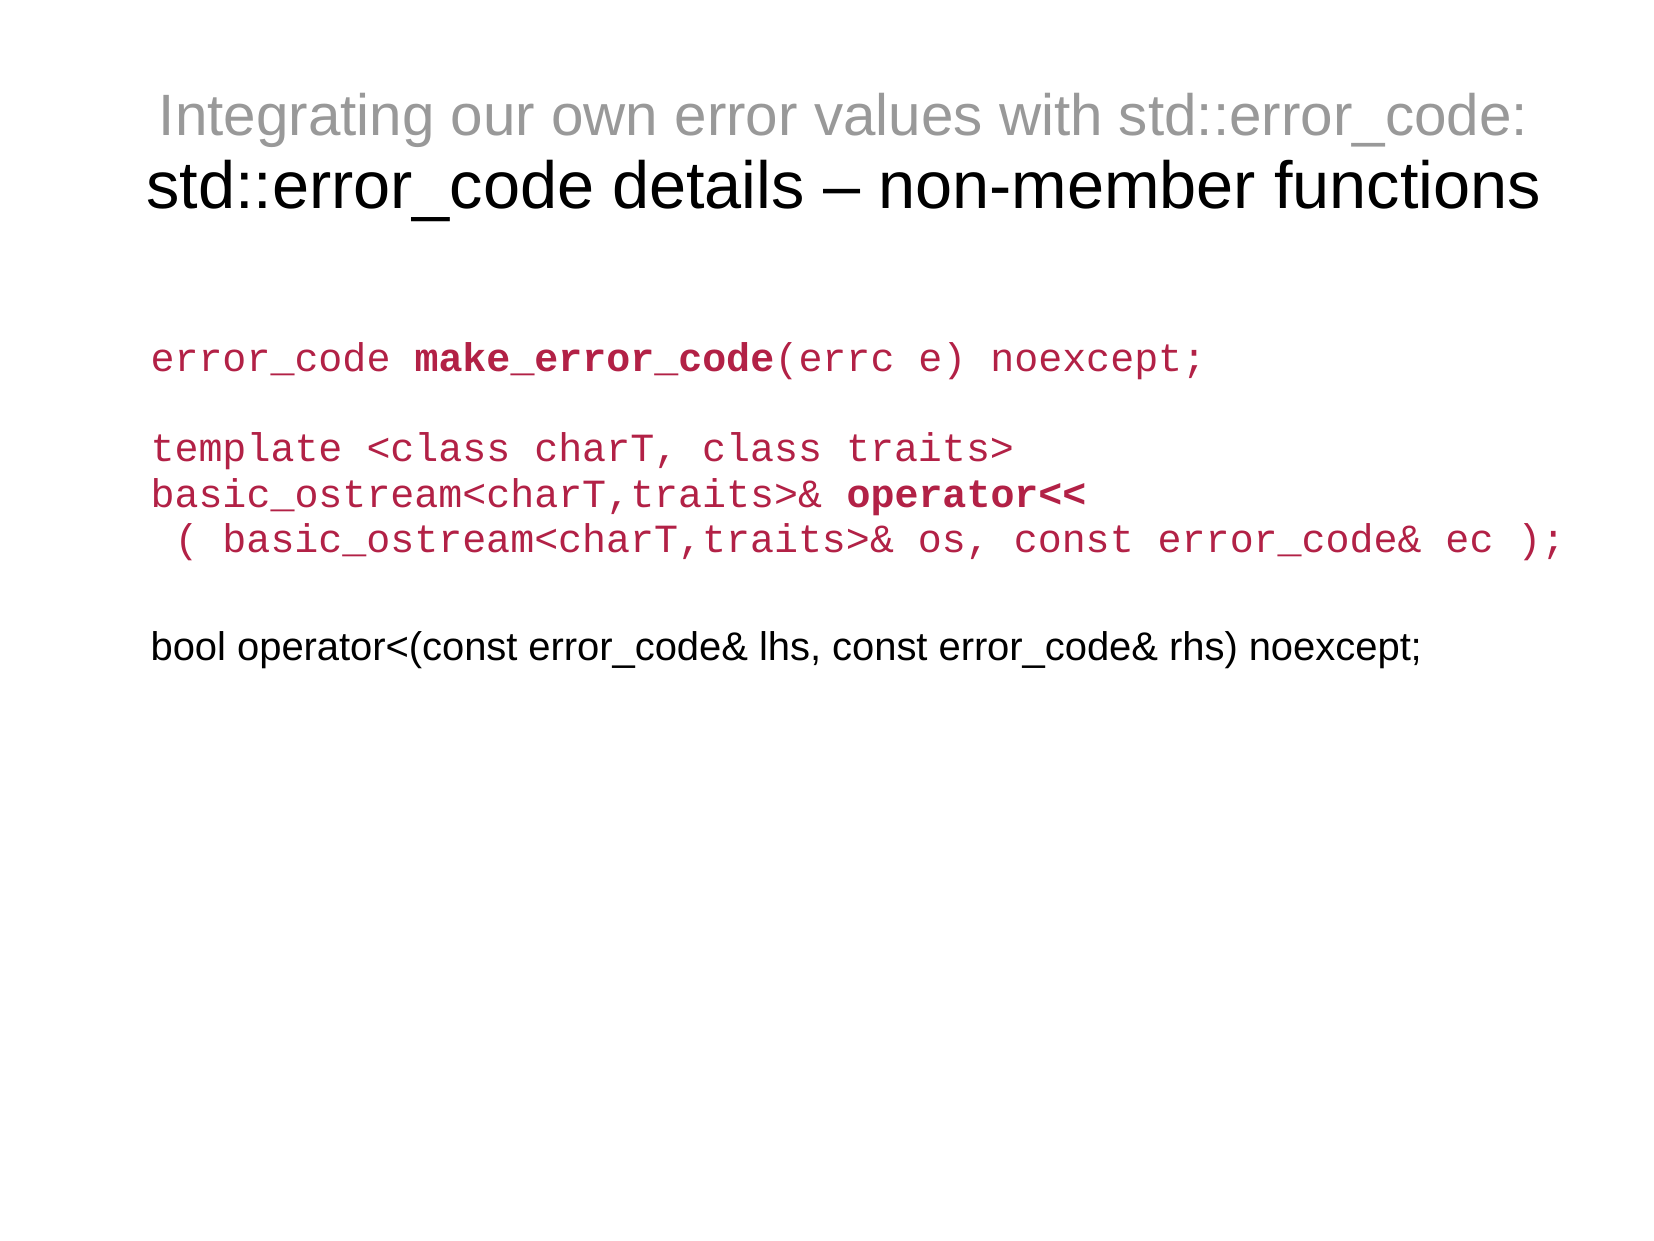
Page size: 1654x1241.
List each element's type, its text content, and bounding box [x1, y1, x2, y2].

title Integrating our own error values with std::error_code: std::error_code details – non-member functions [82, 49, 1571, 257]
list error_code make_error_code(errc e) noexcept; template <class charT, class traits> basic_ostream<charT,traits>& operator<< ( basic_ostream<charT,traits>& os, const error_code& ec ); bool operator<(const error_code& lhs, const error_code& rhs) noexcept; [82, 338, 1571, 701]
